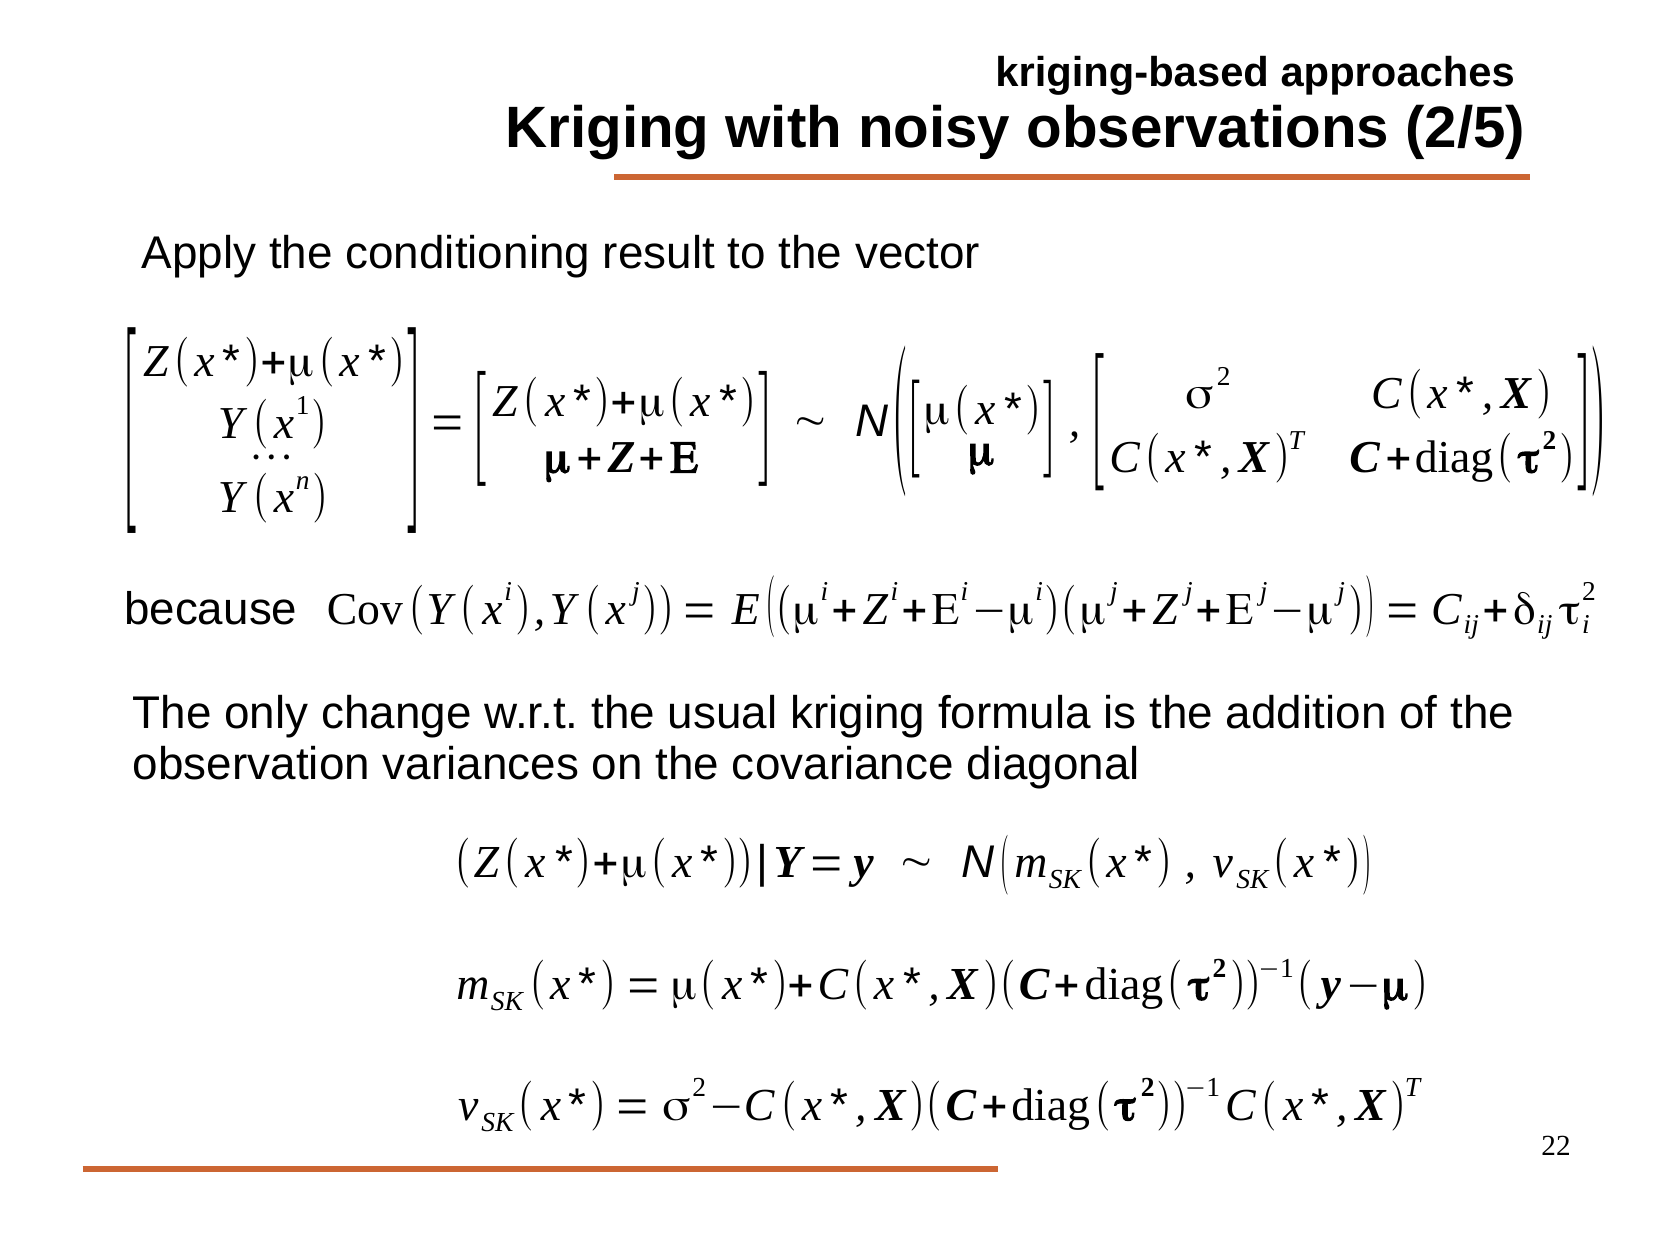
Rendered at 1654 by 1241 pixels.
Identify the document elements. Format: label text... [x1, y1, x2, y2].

chart [118, 324, 1613, 535]
text_box Apply the conditioning result to the vector [126, 219, 1372, 286]
chart [118, 572, 1602, 641]
chart [448, 832, 1435, 1137]
text_box kriging-based approaches Kriging with noisy observations (2/5) [147, 41, 1542, 243]
text_box The only change w.r.t. the usual kriging formula is the addition of the observation variances on the covariance diagonal [118, 679, 1570, 797]
